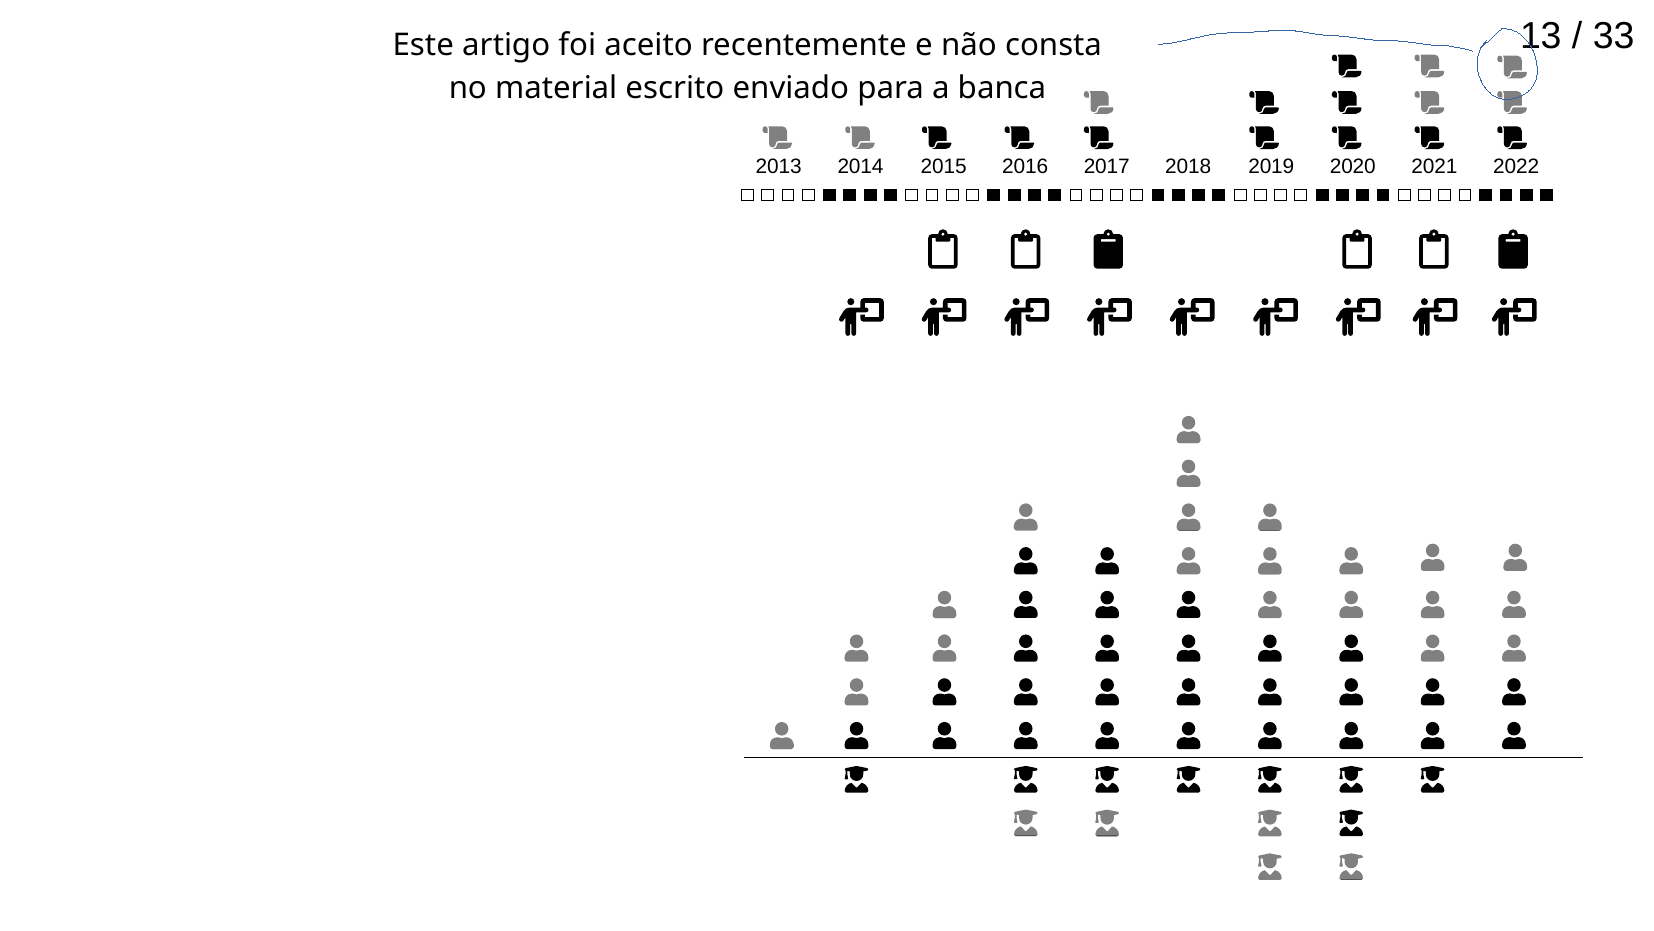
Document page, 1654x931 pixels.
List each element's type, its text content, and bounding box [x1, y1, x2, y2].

picture [1339, 678, 1364, 706]
picture [1013, 634, 1038, 662]
text_box [864, 189, 877, 201]
text_box [844, 677, 871, 707]
text_box [1520, 189, 1533, 201]
text_box [1459, 189, 1471, 201]
picture [844, 766, 869, 793]
picture [1331, 52, 1362, 79]
text_box [1338, 547, 1365, 576]
text_box [1338, 850, 1365, 880]
picture [1342, 229, 1372, 269]
text_box [1257, 590, 1284, 619]
text_box [1174, 414, 1201, 444]
picture [1331, 89, 1362, 116]
text_box [782, 189, 794, 201]
text_box [1502, 542, 1529, 572]
text_box 2014 [822, 168, 899, 186]
text_box [1356, 189, 1369, 201]
text_box [1274, 189, 1287, 201]
picture [1010, 229, 1041, 269]
text_box <number> / 33 [1375, 0, 1654, 71]
text_box [1028, 189, 1041, 201]
picture [1013, 721, 1038, 750]
text_box [1093, 806, 1120, 836]
picture [1176, 721, 1201, 750]
picture [844, 721, 869, 750]
text_box [767, 720, 794, 750]
text_box [1438, 189, 1451, 201]
text_box [884, 189, 897, 201]
text_box [1008, 189, 1021, 201]
text_box [1152, 189, 1164, 201]
picture [1339, 721, 1364, 750]
text_box 2018 [1150, 147, 1227, 186]
picture [1013, 547, 1038, 575]
picture [928, 229, 958, 269]
picture [1258, 678, 1282, 706]
picture [1489, 298, 1537, 336]
text_box [1013, 502, 1040, 532]
text_box [1254, 189, 1267, 201]
text_box [1110, 189, 1123, 201]
text_box [926, 189, 938, 201]
picture [1095, 766, 1119, 793]
picture [1001, 298, 1050, 336]
picture [1095, 678, 1119, 706]
picture [1013, 765, 1038, 793]
text_box 2019 [1233, 147, 1310, 186]
text_box Este artigo foi aceito recentemente e não consta no material escrito enviado para a banca [378, 14, 1158, 168]
text_box [1212, 189, 1225, 201]
picture [1420, 721, 1445, 750]
text_box [1336, 189, 1349, 201]
picture [1249, 89, 1279, 116]
text_box [1540, 189, 1553, 201]
text_box [1172, 189, 1185, 201]
picture [1339, 634, 1364, 662]
picture [1013, 678, 1038, 706]
text_box [844, 633, 871, 663]
text_box [966, 189, 979, 201]
picture [1339, 765, 1364, 793]
text_box [1338, 589, 1365, 619]
text_box [1257, 808, 1284, 838]
picture [836, 298, 884, 336]
text_box [1496, 47, 1529, 119]
text_box [931, 589, 958, 619]
picture [1249, 124, 1279, 151]
picture [1498, 229, 1528, 269]
text_box [1398, 189, 1411, 201]
text_box [1294, 189, 1307, 201]
picture [1331, 124, 1362, 151]
text_box 2015 [905, 168, 982, 186]
picture [1176, 590, 1201, 618]
picture [1497, 124, 1527, 151]
picture [1339, 809, 1364, 837]
text_box 2022 [1478, 147, 1555, 186]
picture [1013, 590, 1038, 618]
picture [1167, 298, 1215, 336]
picture [1095, 634, 1119, 662]
picture [1502, 721, 1526, 750]
text_box [1420, 590, 1446, 619]
picture [1258, 766, 1282, 793]
text_box [1013, 806, 1040, 836]
picture [1176, 634, 1201, 662]
text_box [1174, 458, 1201, 488]
text_box [1413, 46, 1446, 82]
picture [932, 678, 957, 706]
picture [1258, 634, 1282, 662]
picture [1095, 547, 1119, 575]
picture [1258, 721, 1282, 750]
picture [1420, 766, 1445, 793]
picture [1084, 298, 1132, 336]
picture [1095, 721, 1119, 750]
text_box [1070, 189, 1082, 201]
text_box [1174, 501, 1201, 531]
picture [1250, 298, 1299, 336]
text_box [1130, 189, 1143, 201]
picture [919, 298, 967, 336]
text_box [843, 189, 856, 201]
text_box 2017 [1068, 168, 1145, 186]
picture [1093, 229, 1124, 269]
text_box [1257, 501, 1284, 531]
text_box [1090, 189, 1103, 201]
text_box [1174, 546, 1201, 576]
picture [1095, 590, 1119, 619]
text_box [946, 189, 959, 201]
picture [1176, 765, 1201, 793]
text_box [905, 189, 918, 201]
text_box [802, 189, 815, 201]
text_box [987, 189, 1000, 201]
text_box [1316, 189, 1329, 201]
text_box [1501, 634, 1528, 663]
picture [1410, 298, 1458, 336]
text_box [1413, 83, 1446, 119]
text_box [1377, 189, 1389, 201]
picture [1414, 124, 1445, 151]
text_box [931, 634, 958, 664]
text_box [1501, 590, 1528, 619]
text_box [1257, 545, 1284, 575]
text_box [1420, 542, 1446, 572]
picture [1333, 298, 1381, 336]
picture [932, 721, 957, 750]
text_box 2020 [1315, 147, 1391, 186]
text_box [1192, 189, 1205, 201]
text_box [1420, 634, 1446, 663]
text_box [741, 189, 754, 201]
picture [1176, 678, 1201, 706]
text_box [1500, 189, 1512, 201]
text_box 2016 [987, 168, 1064, 186]
text_box [823, 189, 836, 201]
text_box 2021 [1396, 147, 1473, 186]
text_box [761, 189, 774, 201]
text_box [1479, 189, 1492, 201]
text_box [1418, 189, 1431, 201]
text_box [1048, 189, 1061, 201]
picture [1420, 678, 1445, 706]
text_box [1257, 851, 1284, 880]
picture [1502, 678, 1526, 706]
text_box 2013 [740, 168, 817, 186]
text_box [1234, 189, 1247, 201]
picture [1419, 229, 1449, 269]
